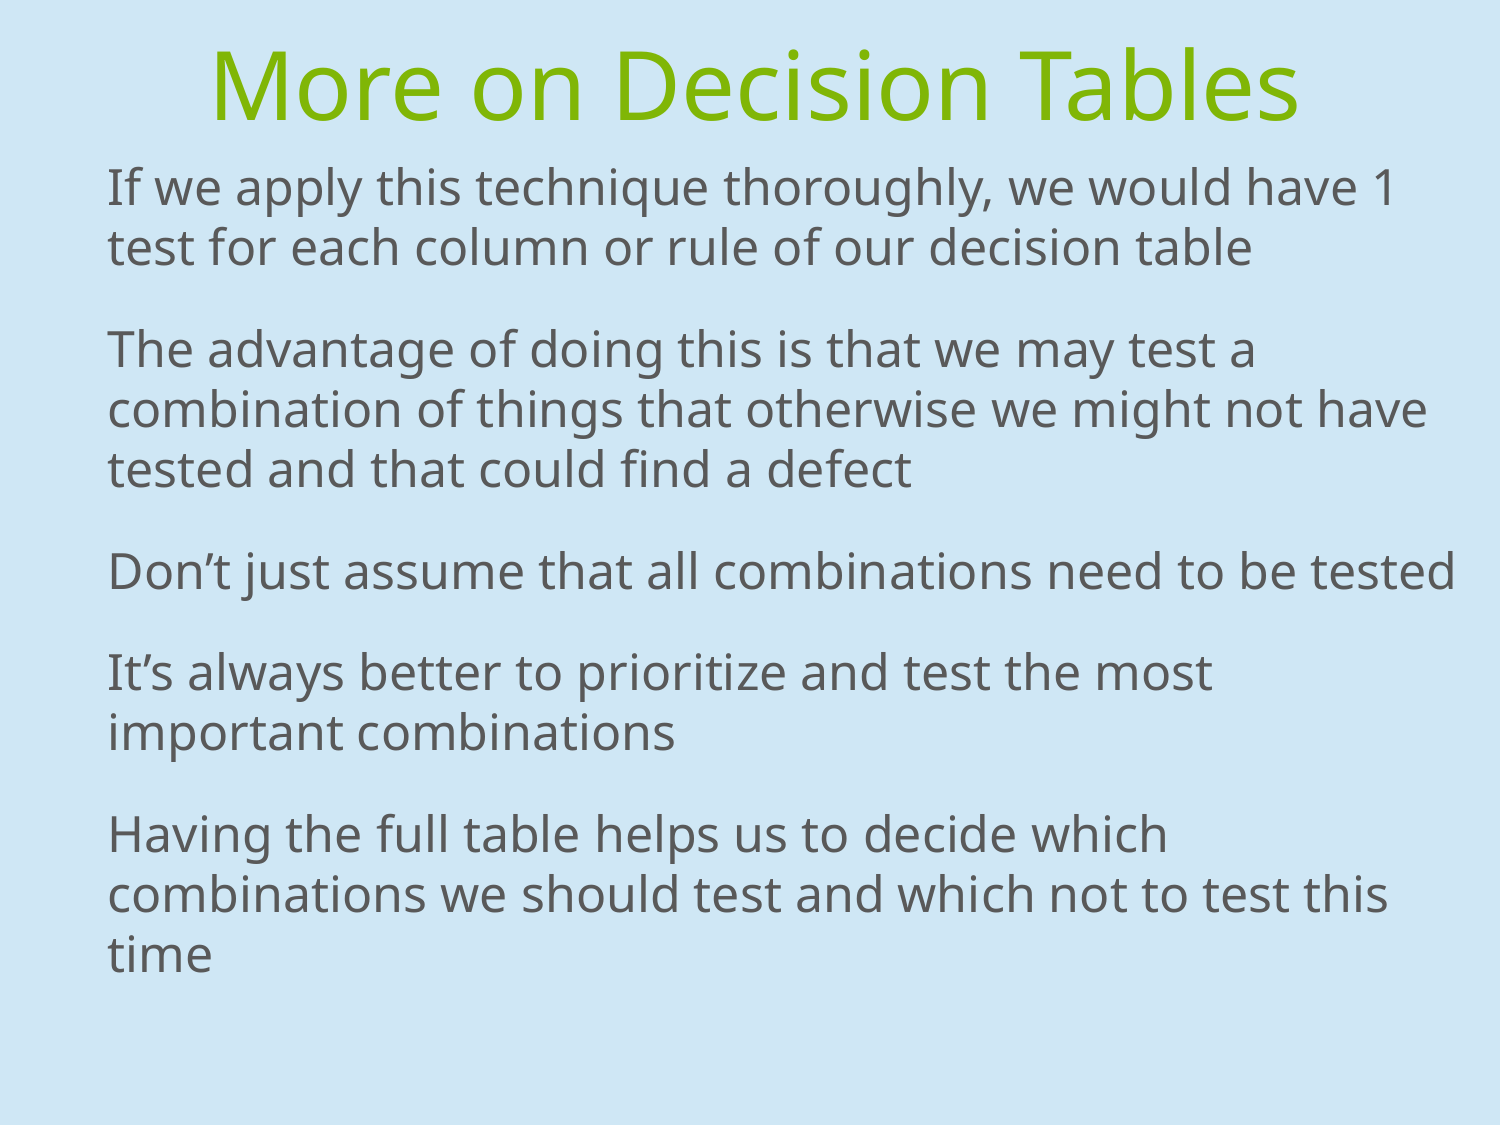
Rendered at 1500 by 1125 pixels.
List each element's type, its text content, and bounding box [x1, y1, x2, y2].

list If we apply this technique thoroughly, we would have 1 test for each column or rule of our decision table The advantage of doing this is that we may test a combination of things that otherwise we might not have tested and that could find a defect Don’t just assume that all combinations need to be tested It’s always better to prioritize and test the most important combinations Having the full table helps us to decide which combinations we should test and which not to test this time [35, 148, 1476, 1082]
title More on Decision Tables [35, 17, 1476, 148]
